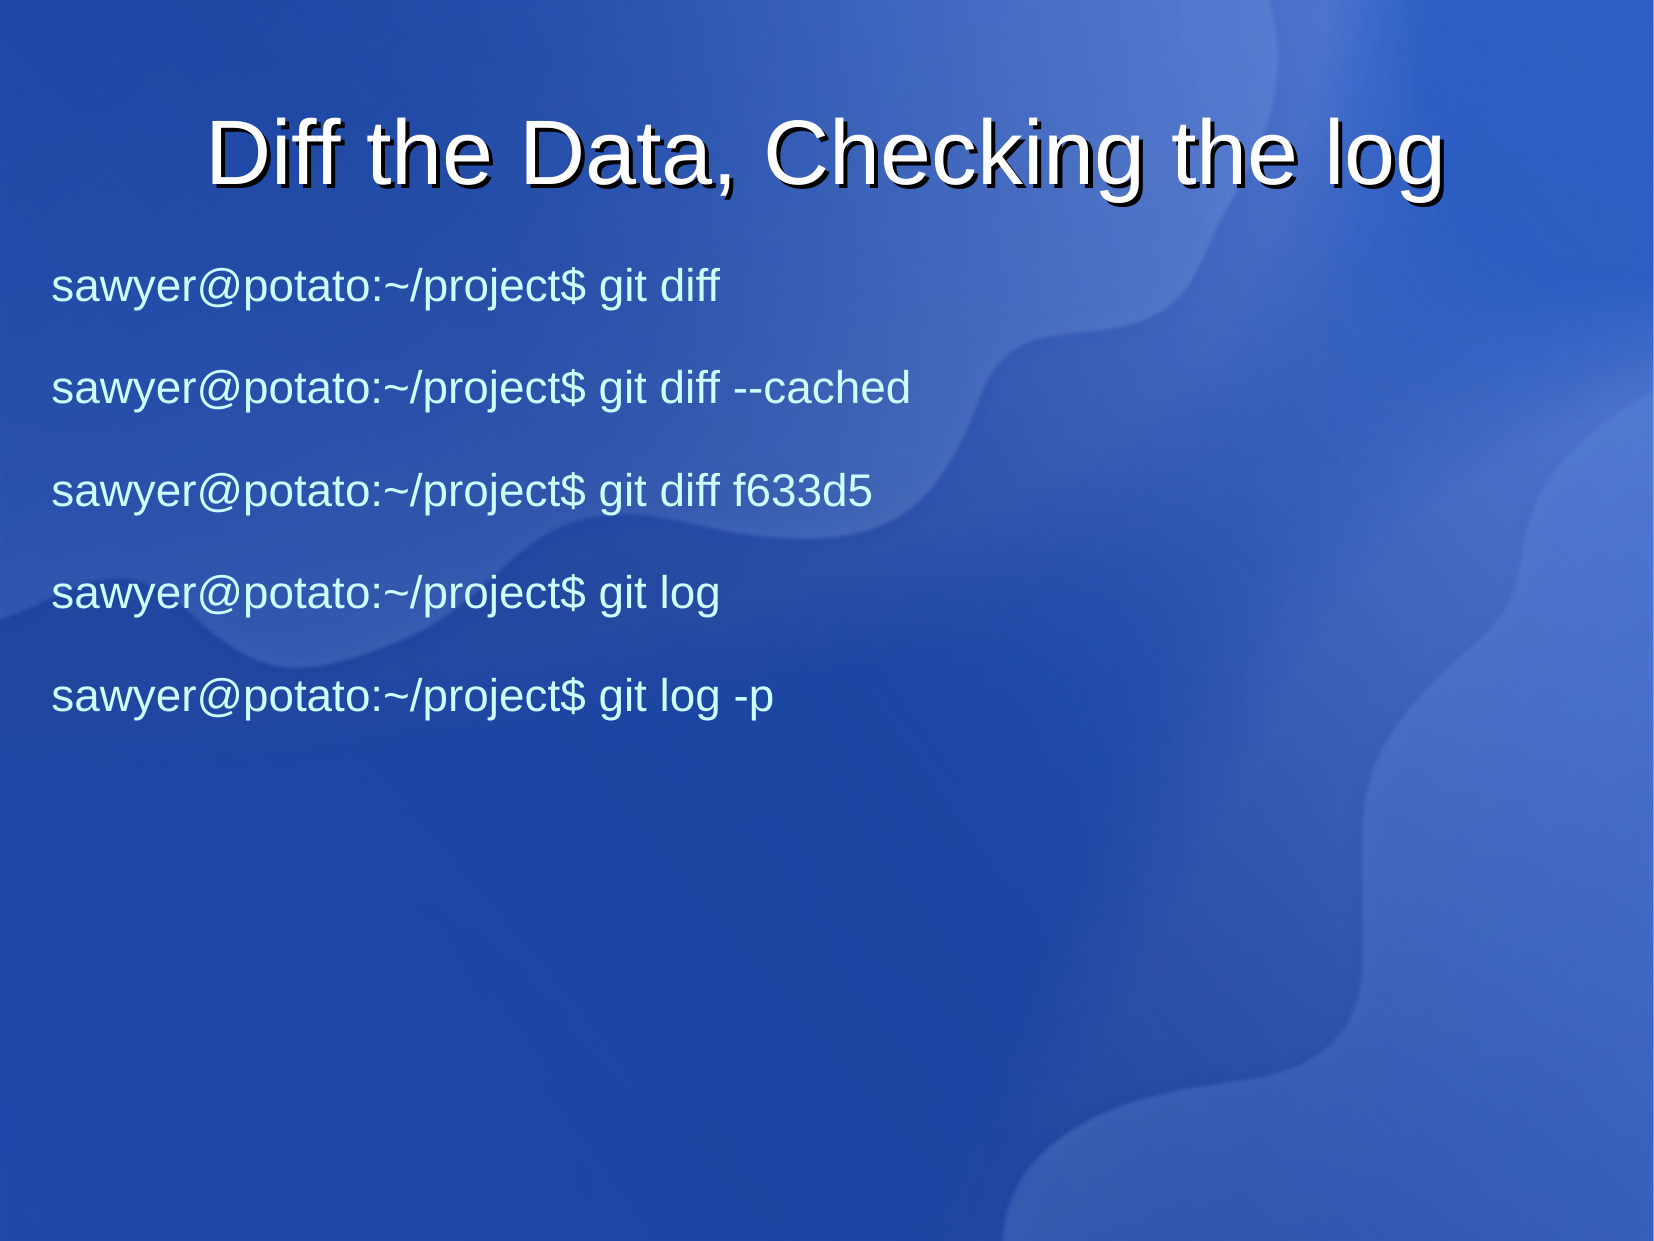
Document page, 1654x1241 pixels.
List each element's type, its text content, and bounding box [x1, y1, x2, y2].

title Diff the Data, Checking the log [82, 56, 1571, 250]
picture [0, 0, 1654, 1241]
text_box sawyer@potato:~/project$ git diff sawyer@potato:~/project$ git diff --cached sawyer@potato:~/project$ git diff f633d5 sawyer@potato:~/project$ git log sawyer@potato:~/project$ git log -p [36, 252, 1654, 870]
